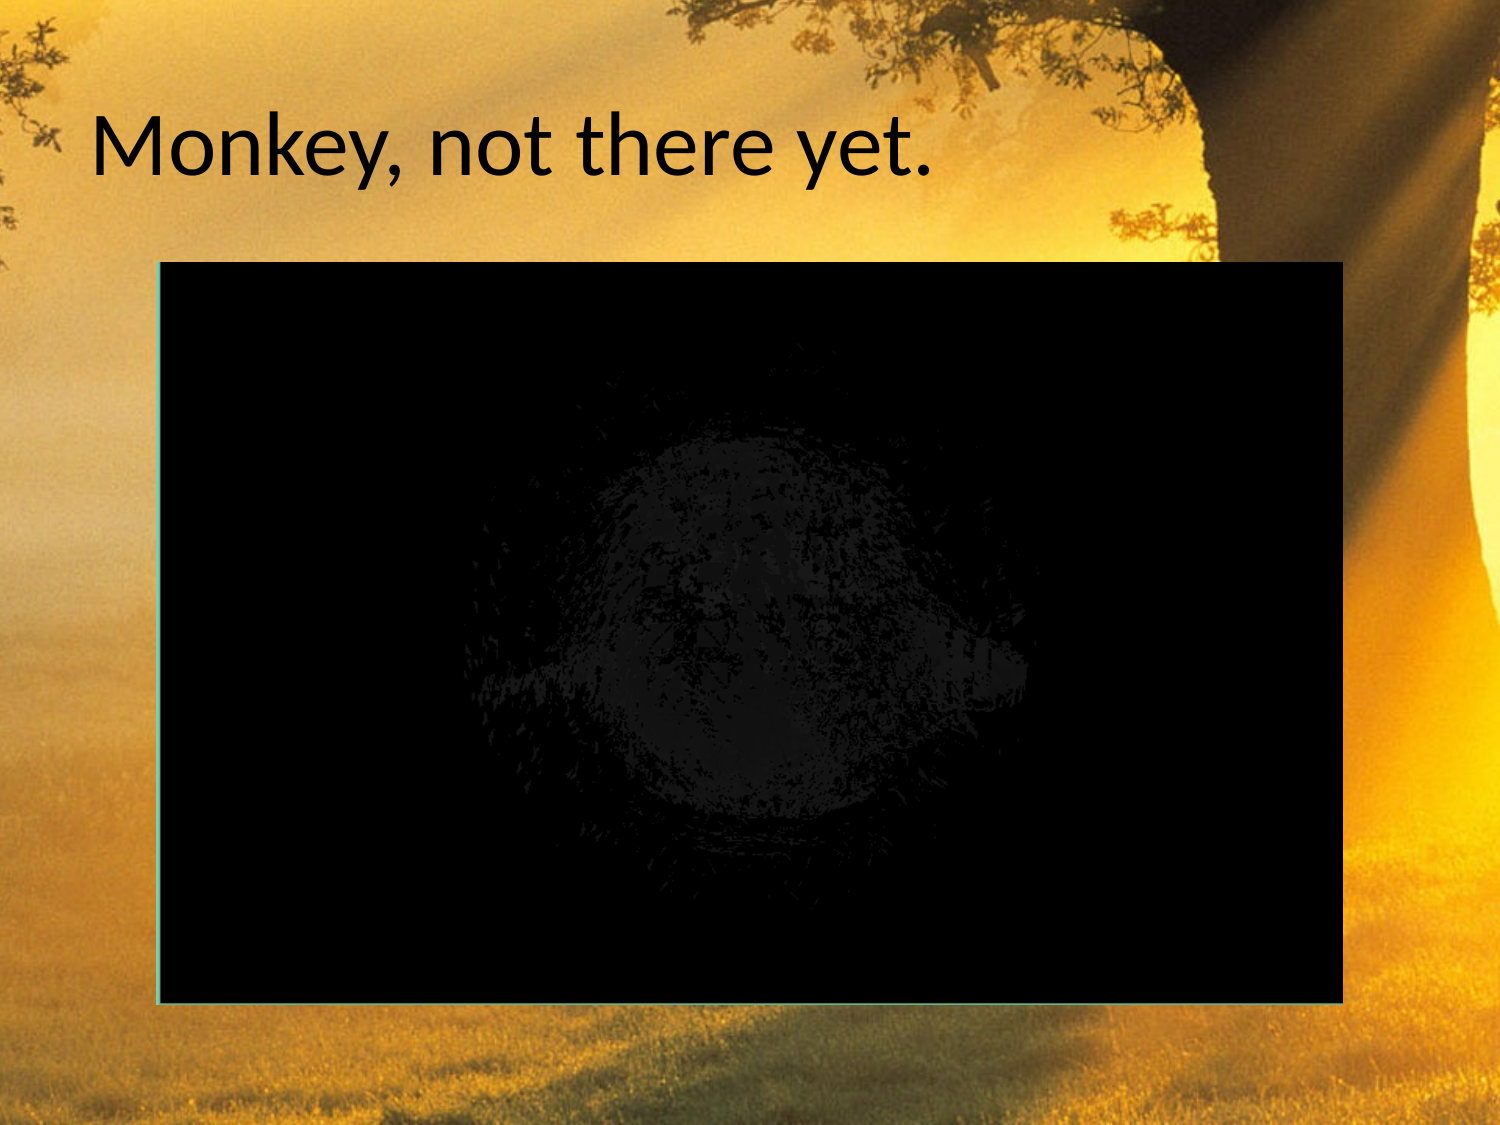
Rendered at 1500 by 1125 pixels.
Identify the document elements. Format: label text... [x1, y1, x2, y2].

text_box Monkey, not there yet. [75, 45, 1425, 233]
picture [0, 0, 1500, 1125]
